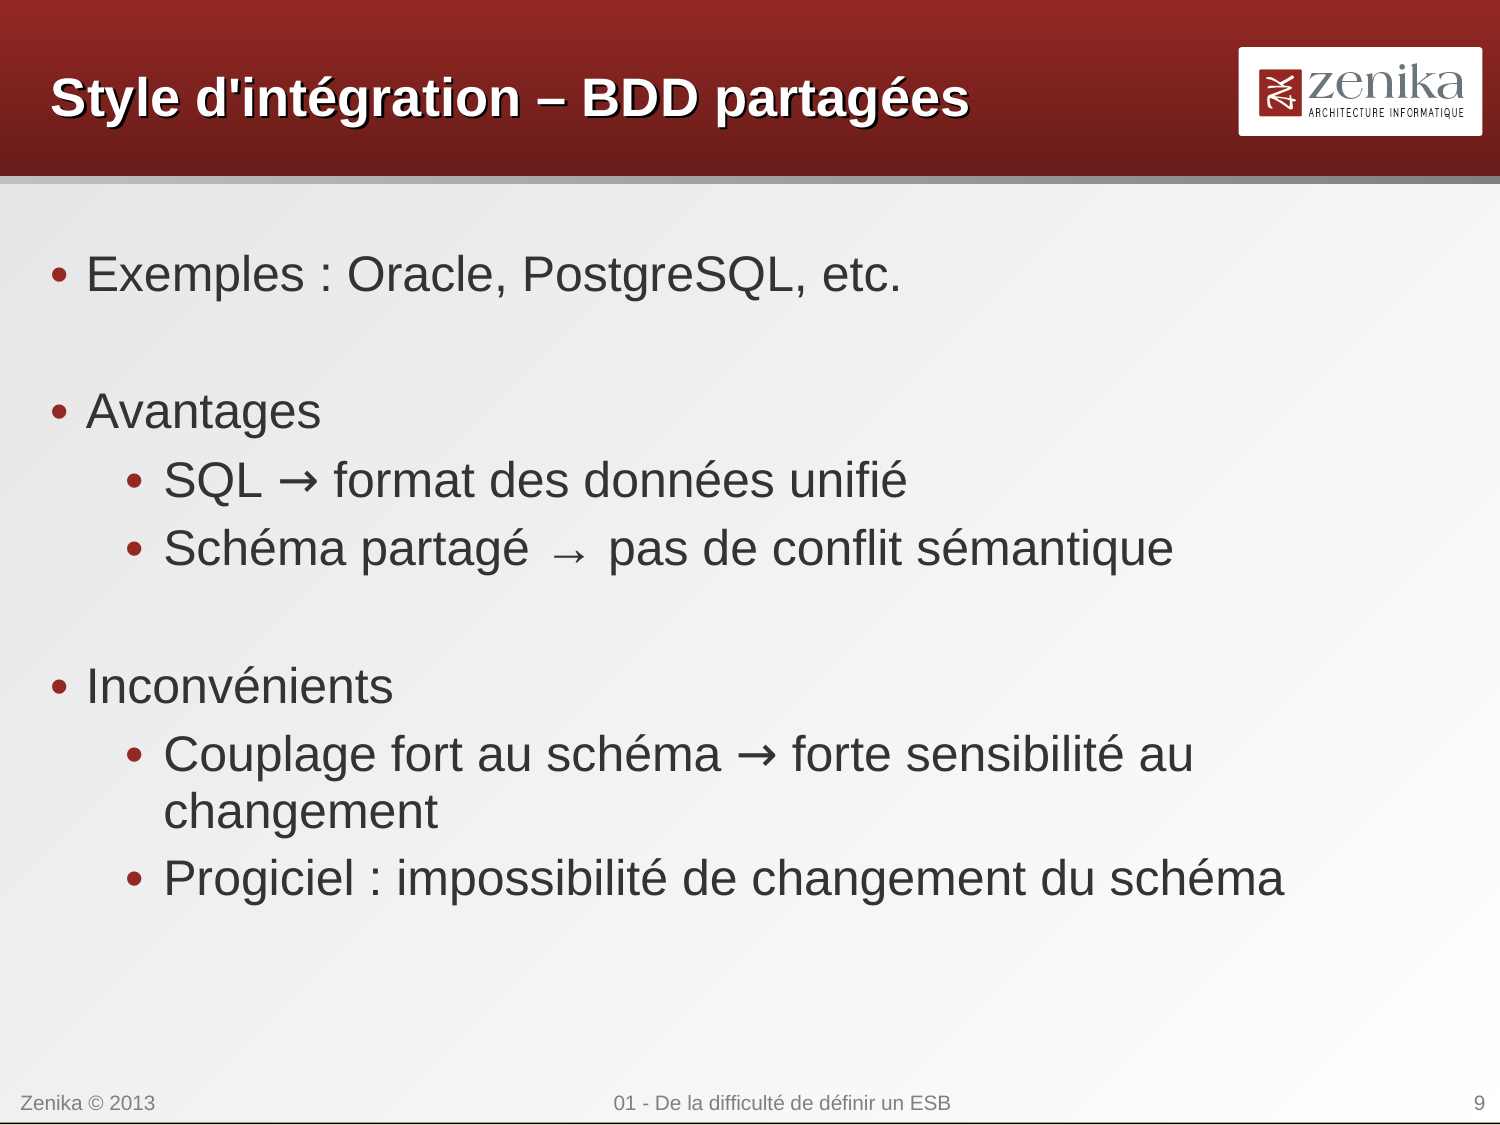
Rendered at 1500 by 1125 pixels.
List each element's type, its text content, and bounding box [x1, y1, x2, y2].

title Style d'intégration – BDD partagées [50, 15, 1206, 180]
list Exemples : Oracle, PostgreSQL, etc. Avantages SQL → format des données unifié Schéma partagé → pas de conflit sémantique Inconvénients Couplage fort au schéma → forte sensibilité au changement Progiciel : impossibilité de changement du schéma [50, 246, 1436, 1075]
picture [1257, 58, 1464, 125]
